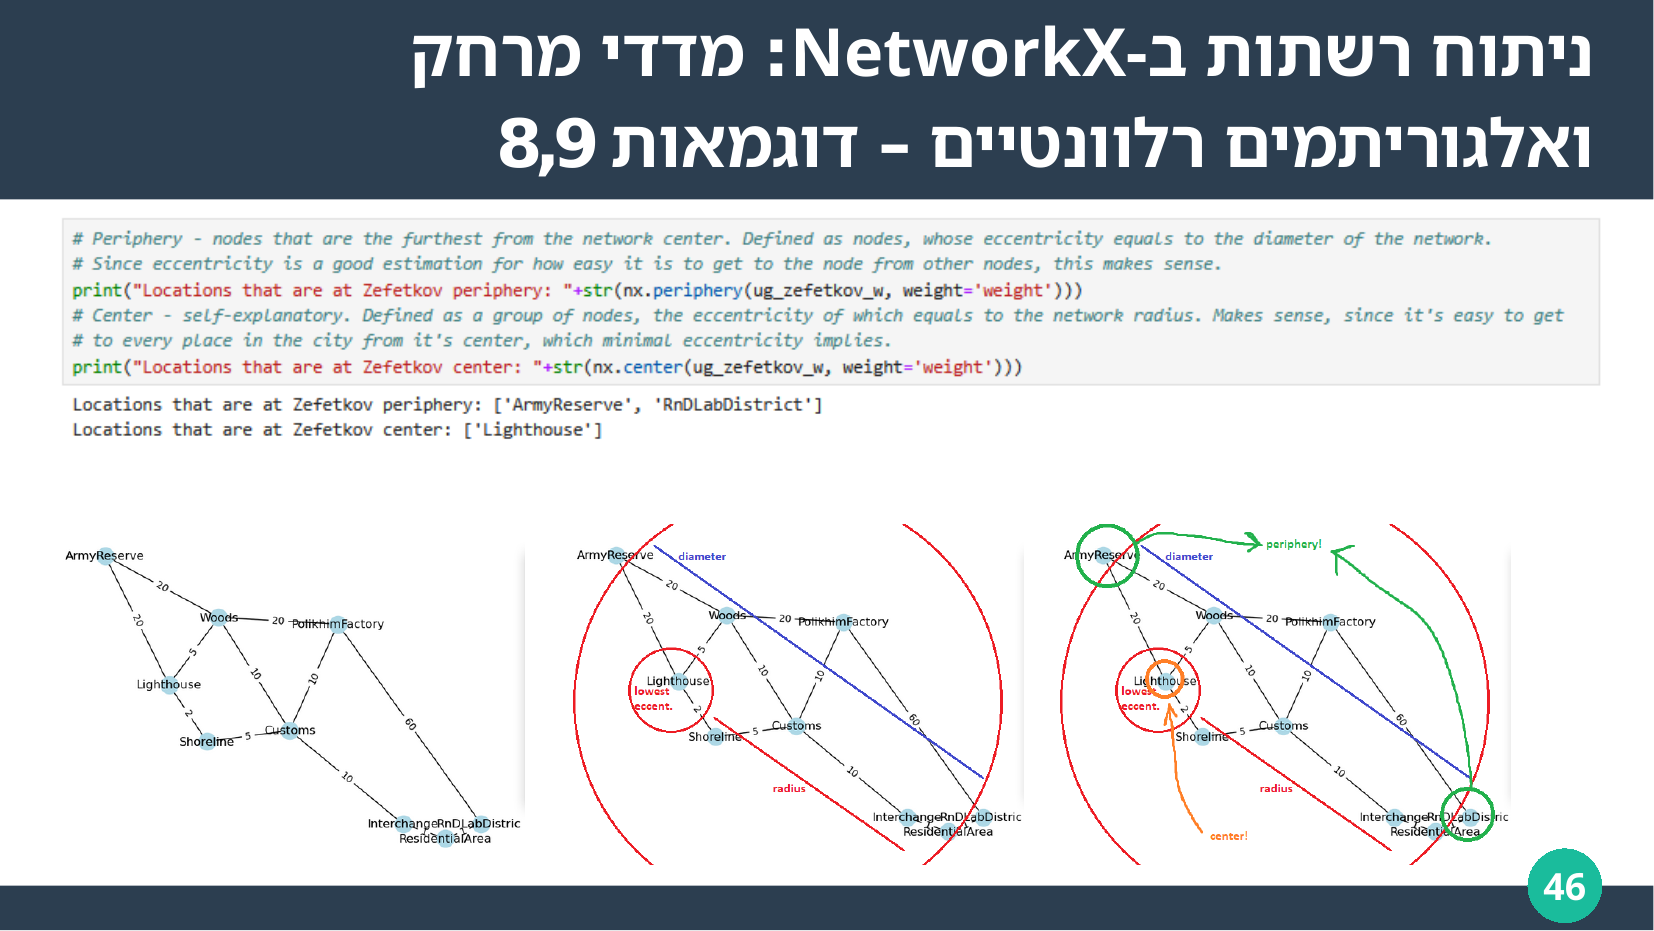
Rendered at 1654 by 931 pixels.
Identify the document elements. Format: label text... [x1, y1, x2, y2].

title ניתוח רשתות ב-NetworkX: מדדי מרחק ואלגוריתמים רלוונטיים – דוגמאות 8,9 [58, 36, 1595, 155]
picture [1049, 524, 1511, 865]
picture [50, 524, 525, 863]
picture [562, 524, 1024, 865]
picture [53, 209, 1613, 450]
